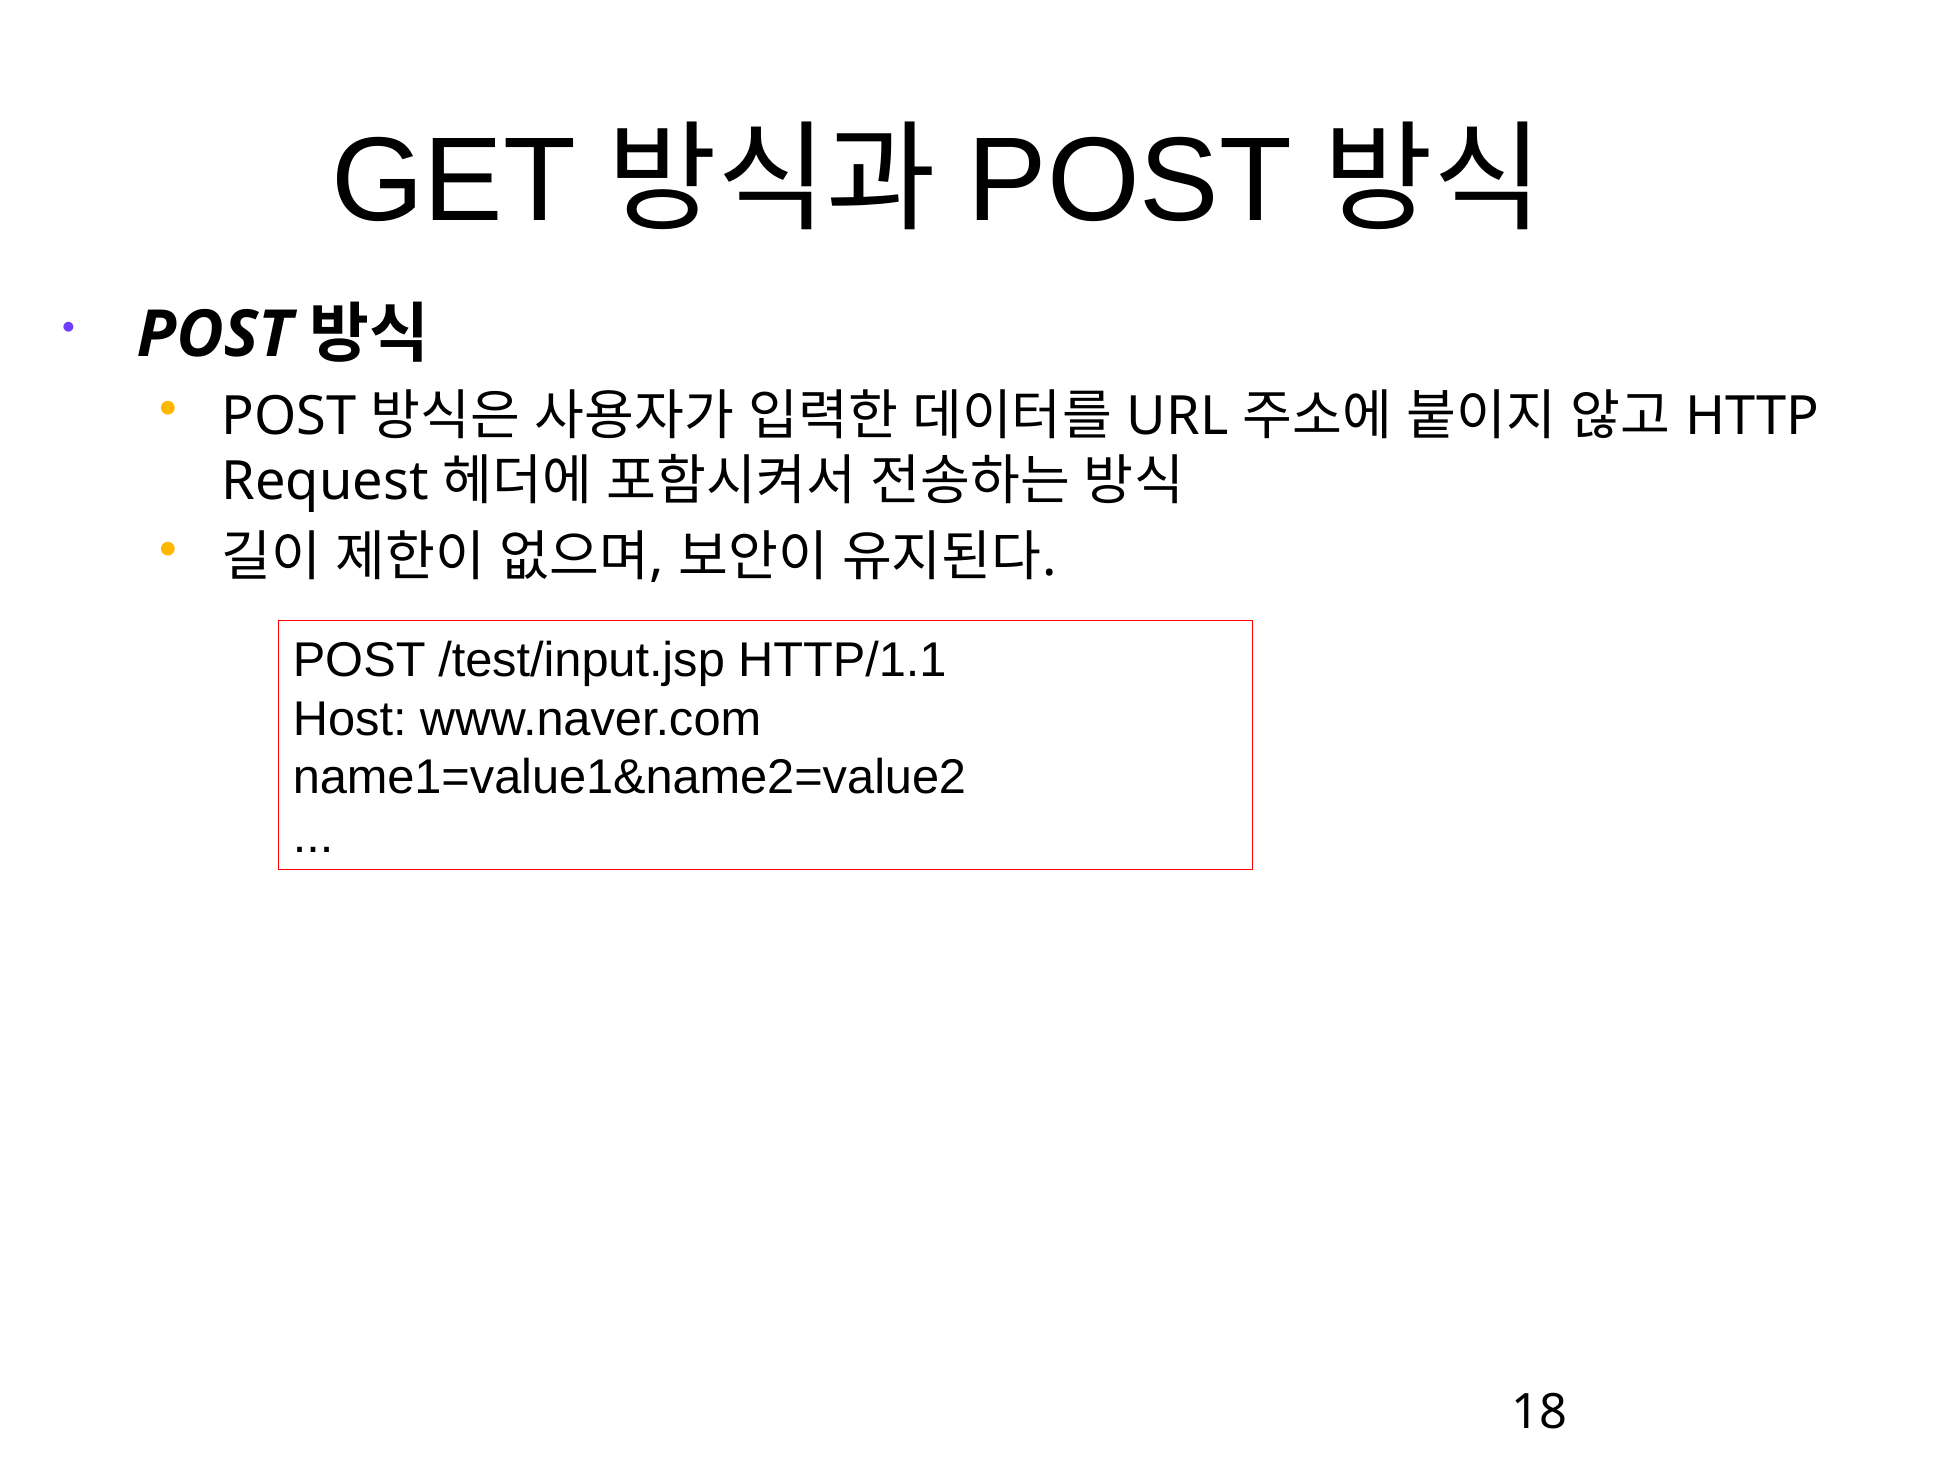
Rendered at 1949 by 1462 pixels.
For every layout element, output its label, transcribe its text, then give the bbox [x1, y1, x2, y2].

slide_number <숫자> [1496, 1372, 1899, 1462]
list POST 방식 POST 방식은 사용자가 입력한 데이터를 URL 주소에 붙이지 않고 HTTP Request 헤더에 포함시켜서 전송하는 방식 길이 제한이 없으며, 보안이 유지된다. [48, 284, 1897, 1343]
title GET 방식과 POST 방식 [156, 92, 1749, 255]
text_box POST /test/input.jsp HTTP/1.1 Host: www.naver.com name1=value1&name2=value2 ... [278, 620, 1253, 870]
